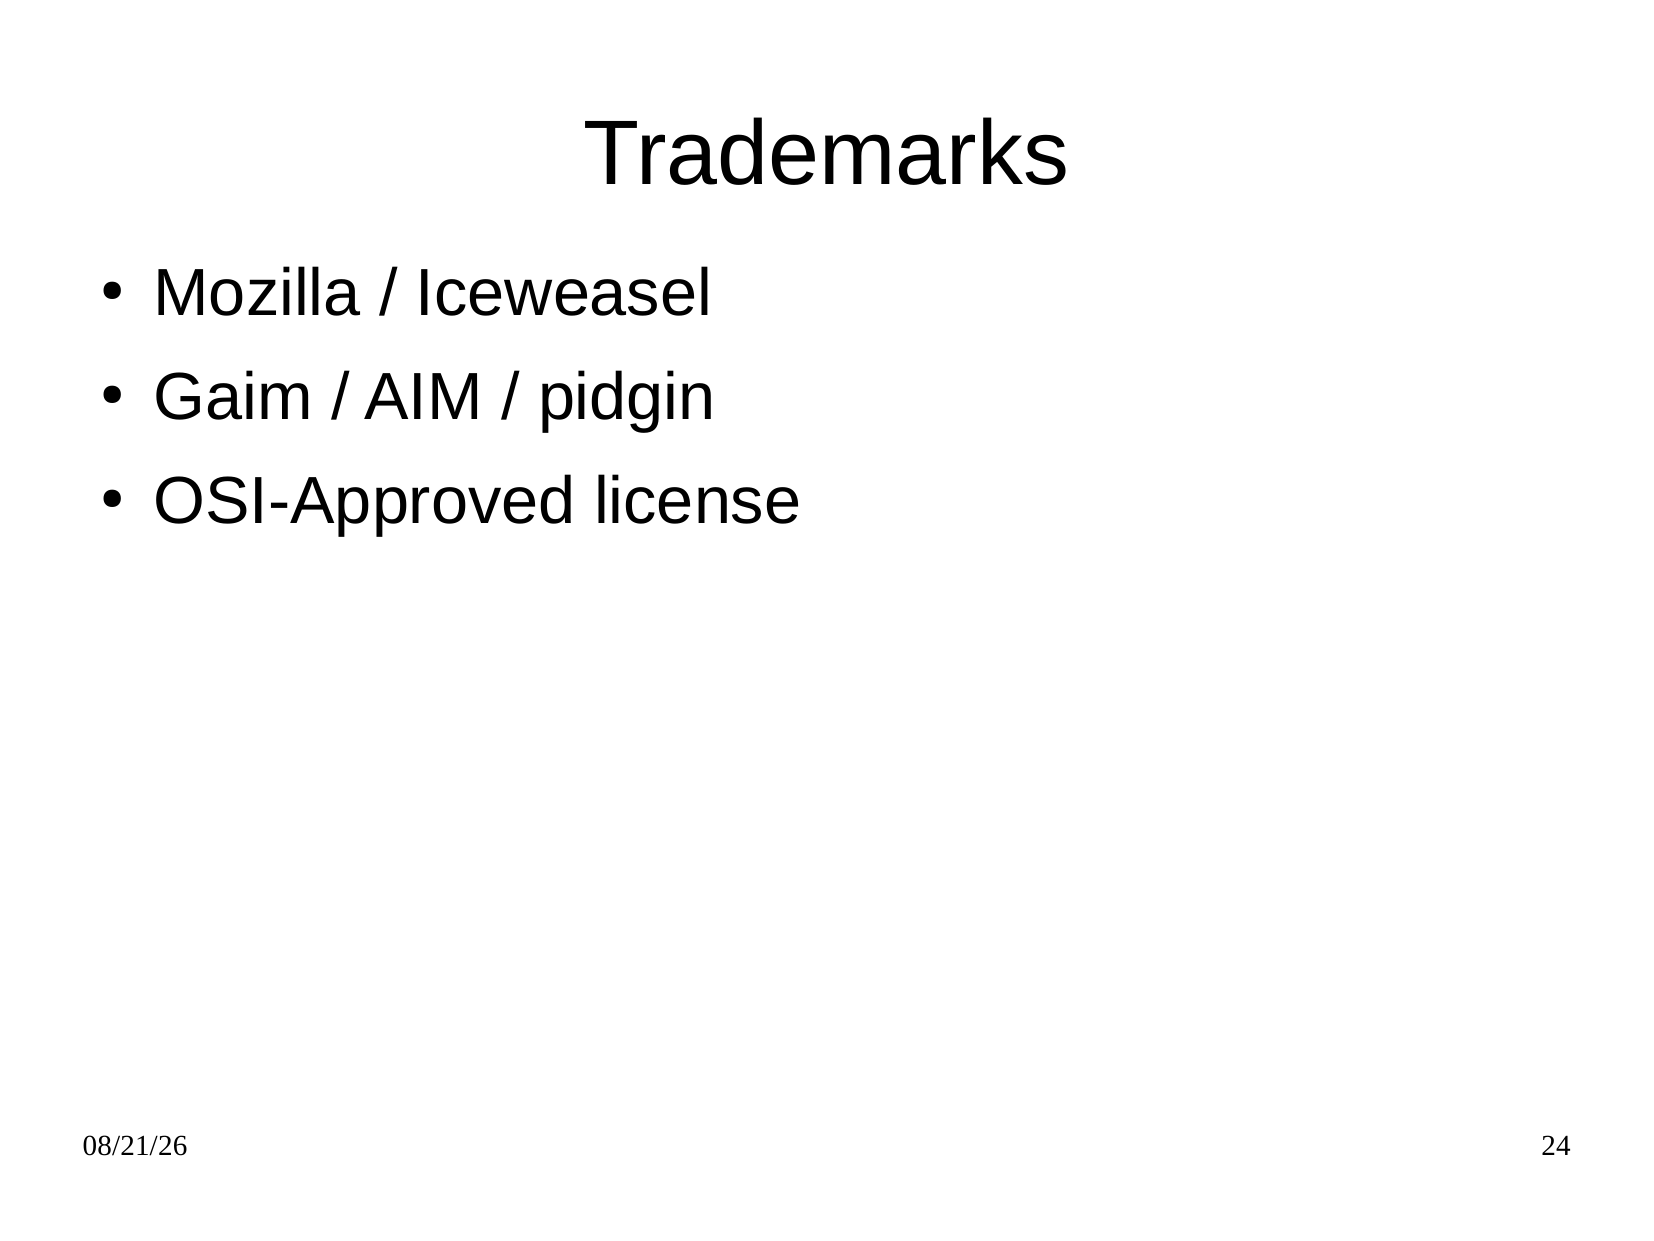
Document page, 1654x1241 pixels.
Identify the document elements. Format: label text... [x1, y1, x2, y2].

list Mozilla / Iceweasel Gaim / AIM / pidgin OSI-Approved license [82, 254, 1571, 828]
title Trademarks [82, 49, 1571, 254]
